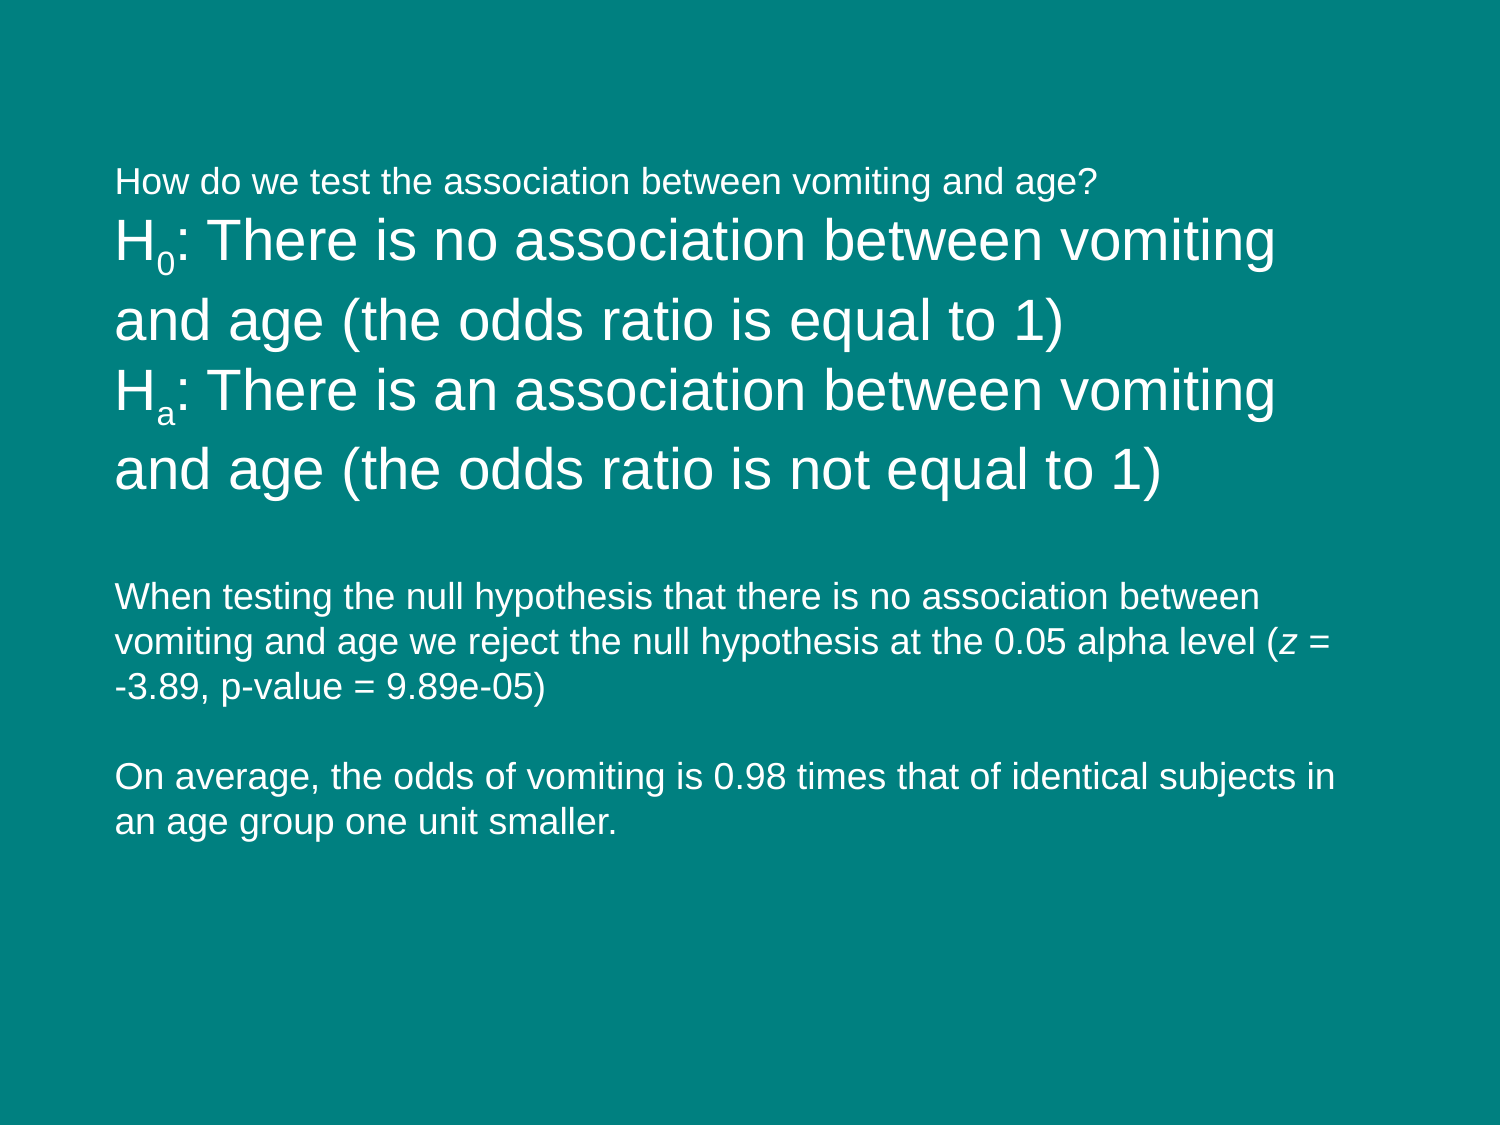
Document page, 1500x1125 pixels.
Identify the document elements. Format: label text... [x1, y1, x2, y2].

text_box How do we test the association between vomiting and age? H0: There is no association between vomiting and age (the odds ratio is equal to 1) Ha: There is an association between vomiting and age (the odds ratio is not equal to 1) When testing the null hypothesis that there is no association between vomiting and age we reject the null hypothesis at the 0.05 alpha level (z = -3.89, p-value = 9.89e-05) On average, the odds of vomiting is 0.98 times that of identical subjects in an age group one unit smaller. [99, 149, 1363, 895]
